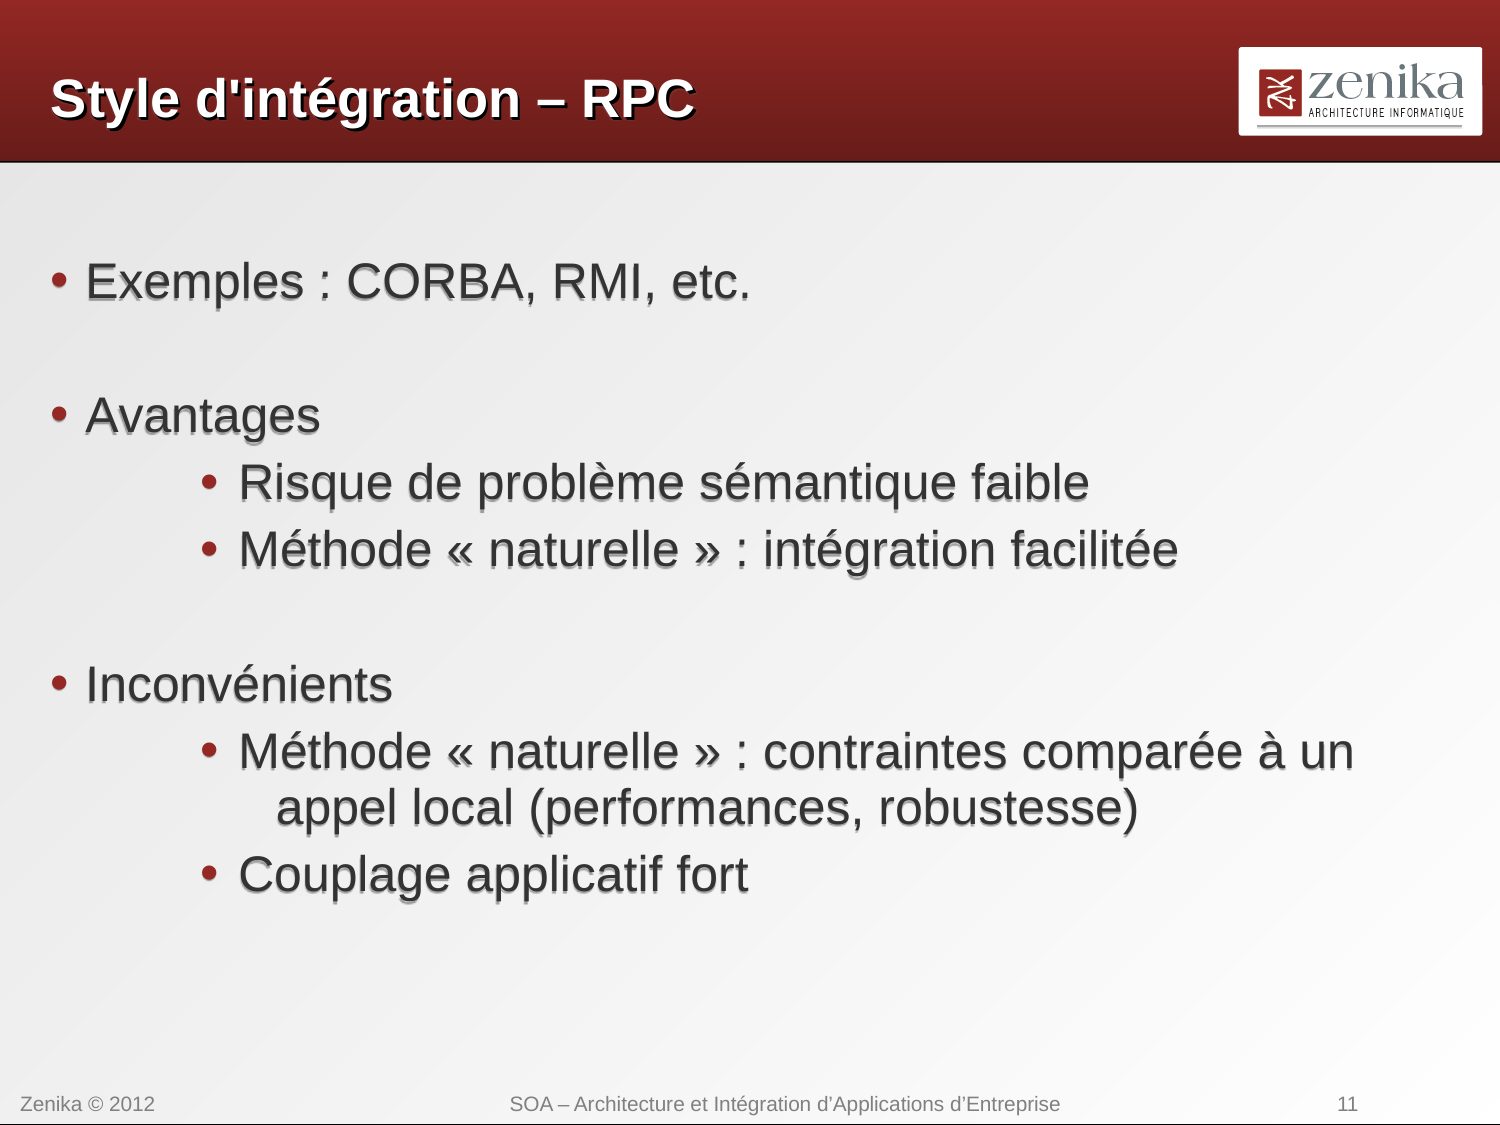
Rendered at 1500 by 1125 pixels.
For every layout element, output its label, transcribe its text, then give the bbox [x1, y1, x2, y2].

title Style d'intégration – RPC [50, 15, 1206, 180]
list Exemples : CORBA, RMI, etc. Avantages Risque de problème sémantique faible Méthode « naturelle » : intégration facilitée Inconvénients Méthode « naturelle » : contraintes comparée à un appel local (performances, robustesse) Couplage applicatif fort [50, 249, 1435, 1079]
